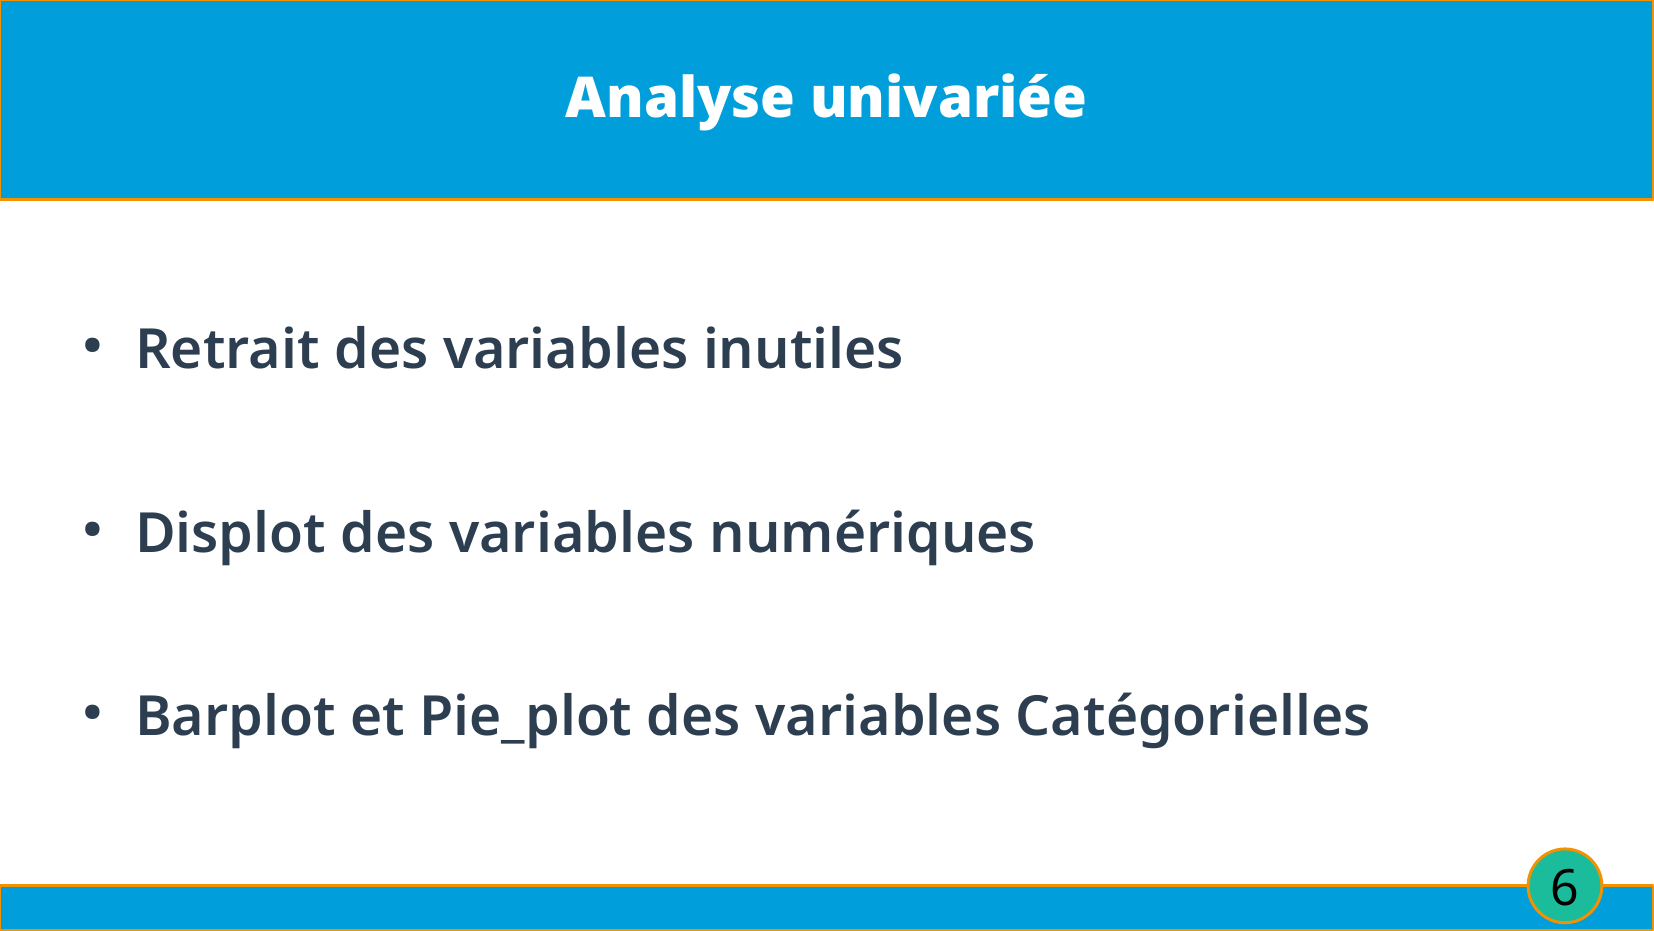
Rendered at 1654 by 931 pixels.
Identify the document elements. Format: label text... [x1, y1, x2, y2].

list Retrait des variables inutiles Displot des variables numériques Barplot et Pie_plot des variables Catégorielles [82, 217, 1571, 758]
title Analyse univariée [59, 37, 1595, 155]
